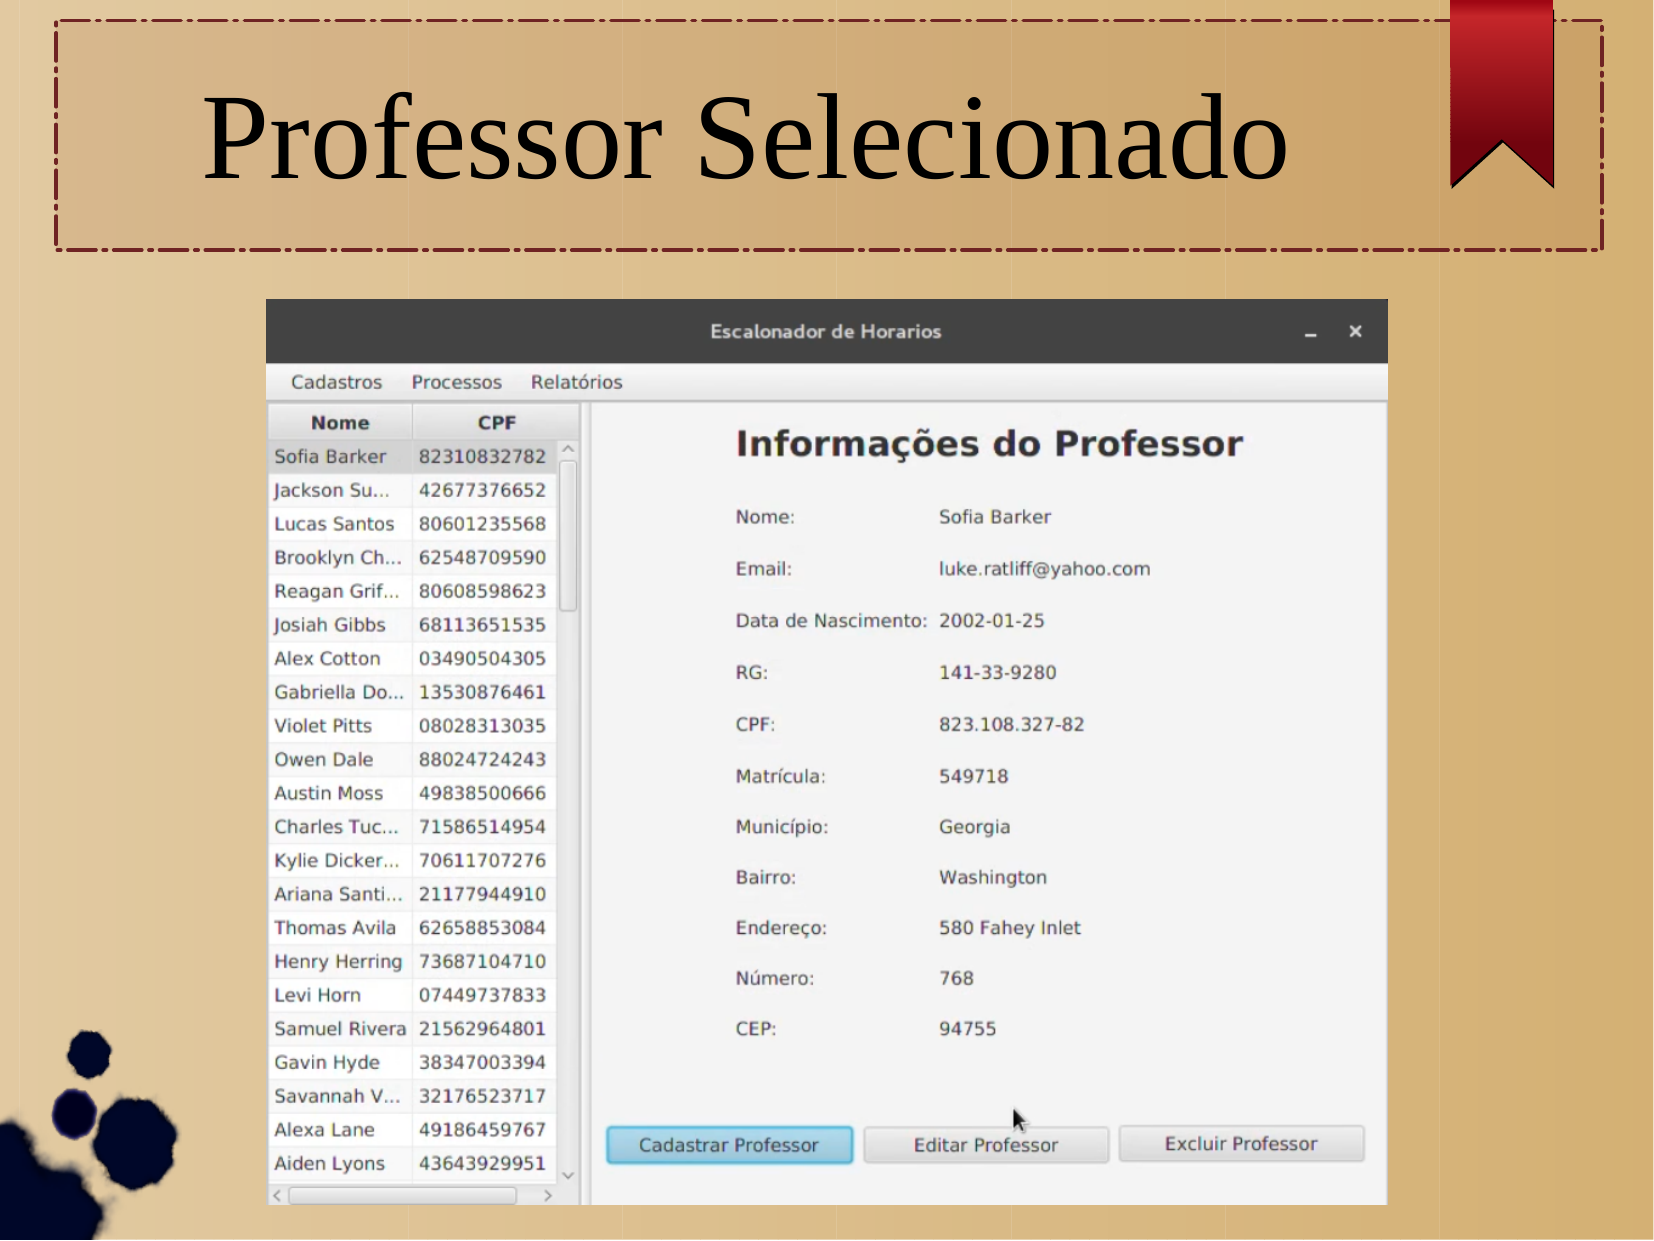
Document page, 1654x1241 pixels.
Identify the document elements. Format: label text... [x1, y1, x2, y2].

picture [266, 299, 1388, 1205]
title Professor Selecionado [82, 47, 1412, 229]
